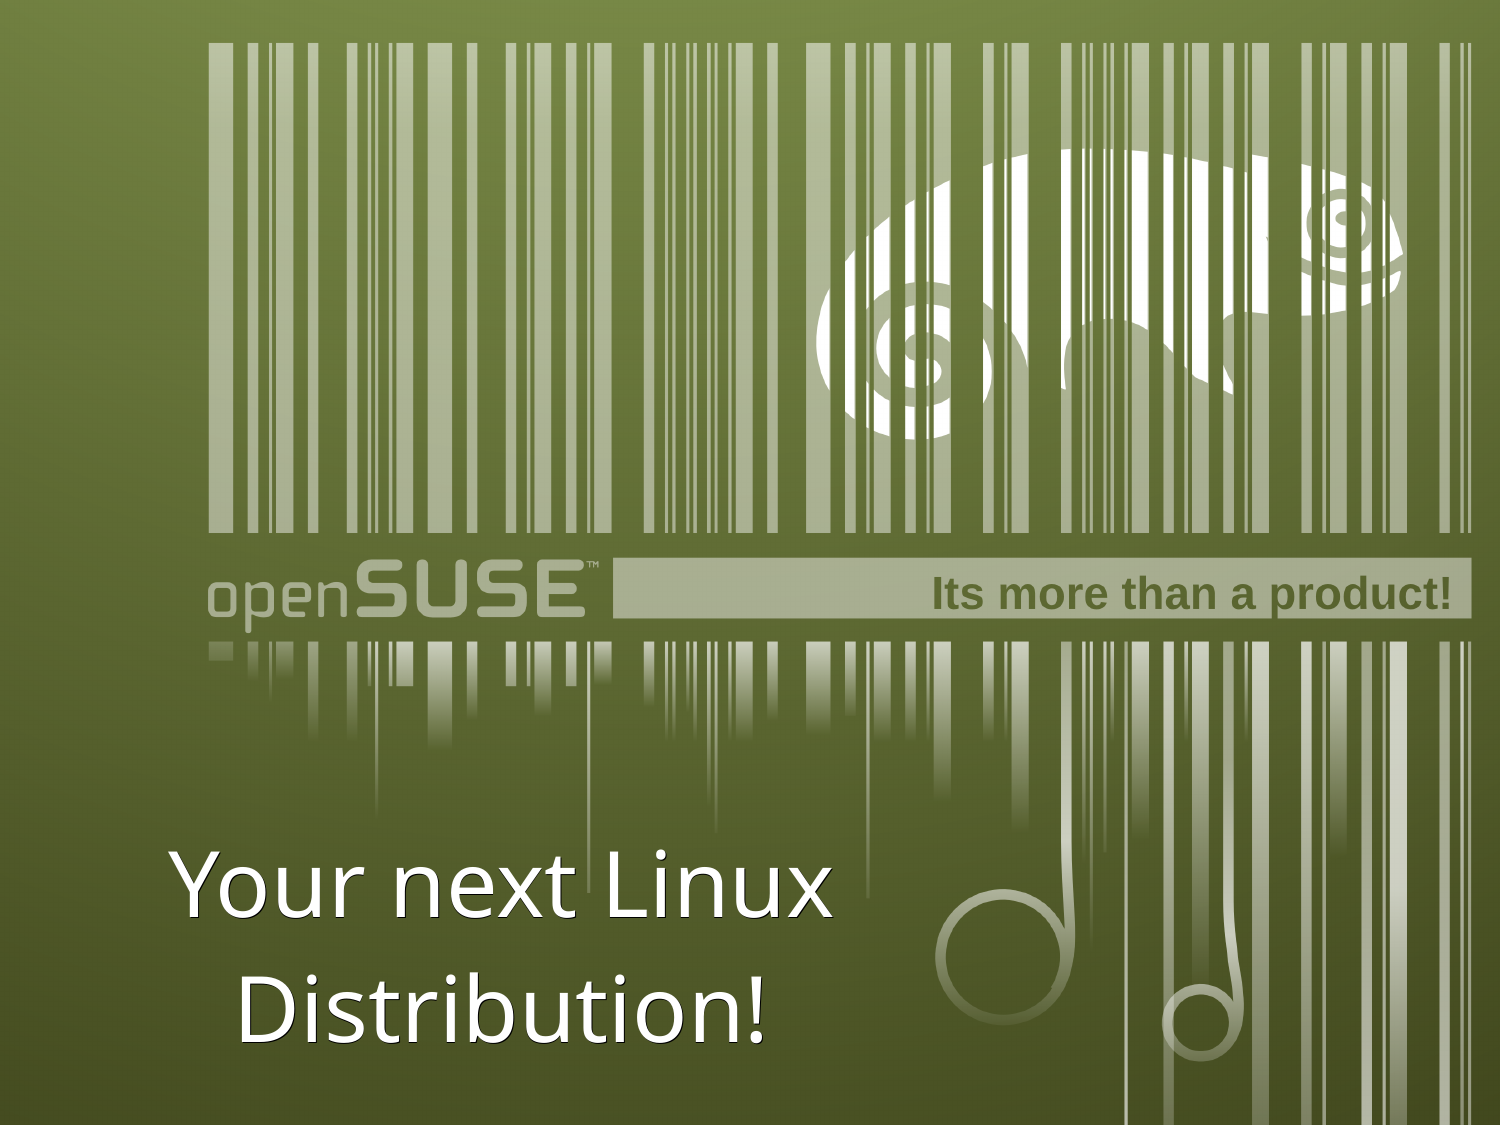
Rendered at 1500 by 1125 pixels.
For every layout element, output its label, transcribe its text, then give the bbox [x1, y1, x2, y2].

title Your next Linux Distribution! [118, 816, 886, 1074]
picture [0, 0, 1500, 1125]
